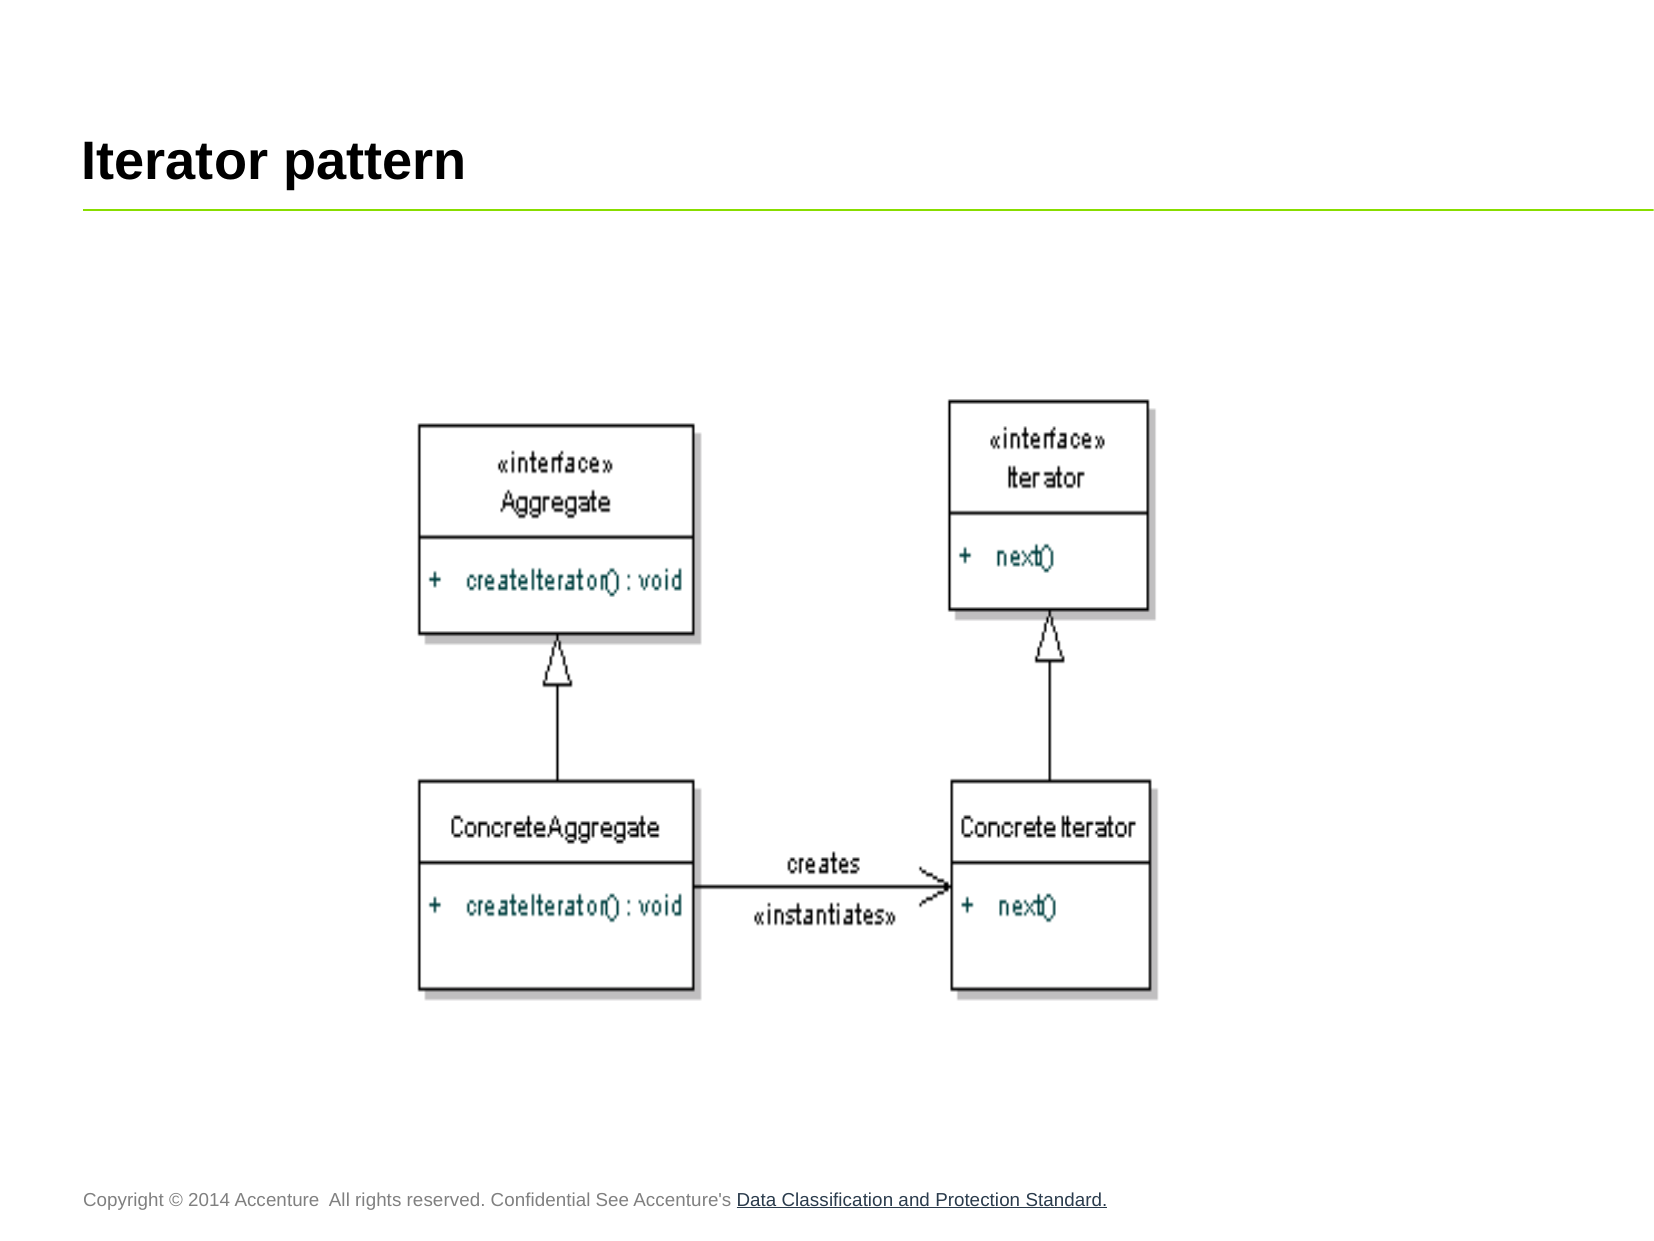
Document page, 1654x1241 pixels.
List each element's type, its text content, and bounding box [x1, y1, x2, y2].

title Iterator pattern [81, 90, 1654, 232]
picture [401, 389, 1321, 1055]
